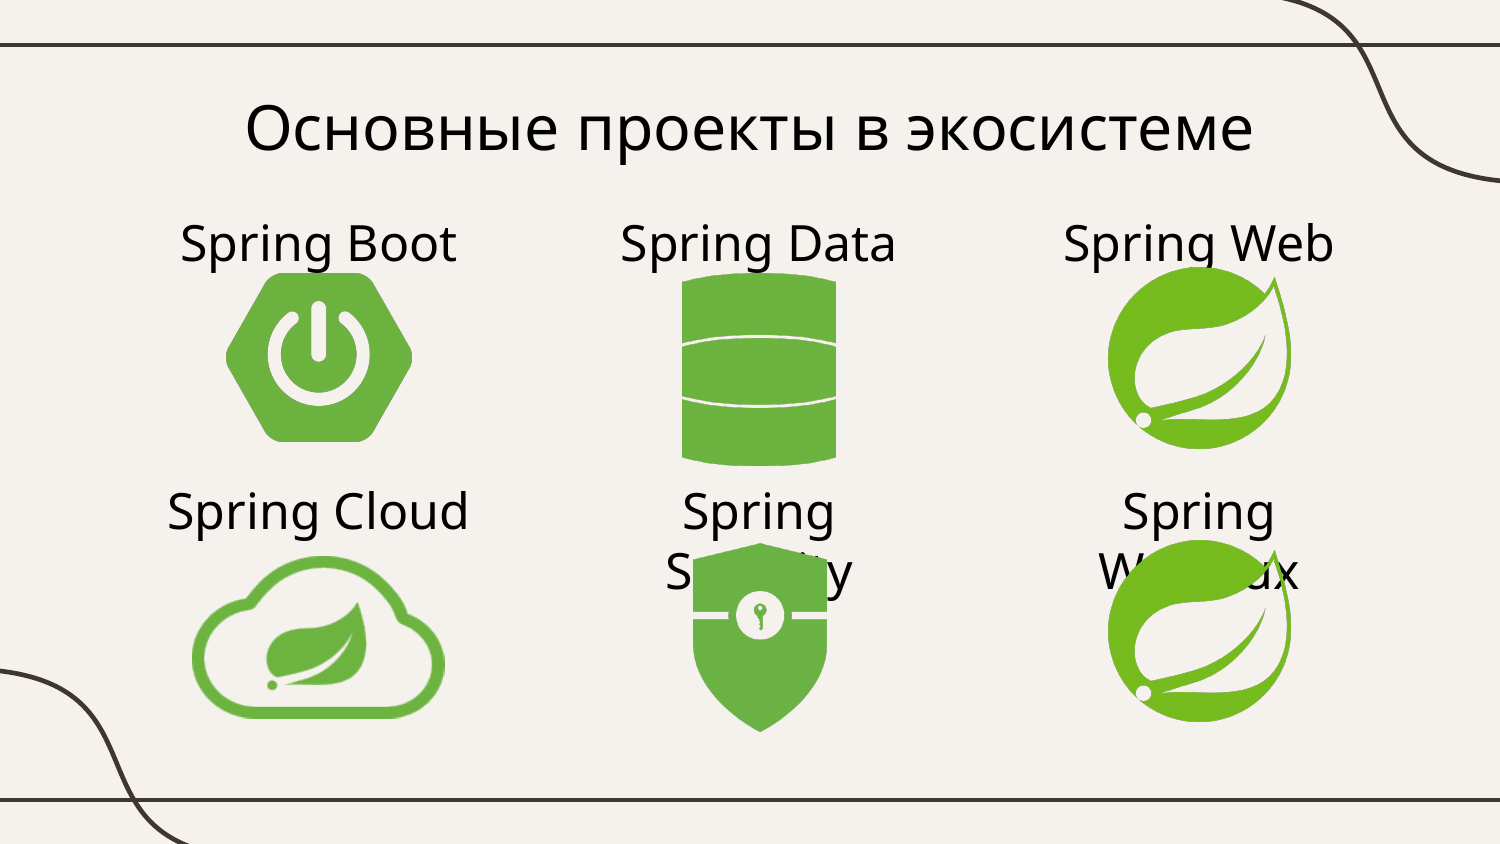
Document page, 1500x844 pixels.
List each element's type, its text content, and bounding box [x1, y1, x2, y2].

picture [1108, 540, 1291, 722]
picture [192, 556, 445, 719]
title Spring Security [567, 464, 952, 531]
title Spring Boot​ [127, 196, 511, 263]
picture [1108, 267, 1291, 449]
picture [226, 273, 412, 442]
picture [693, 543, 827, 732]
title Spring Web [1008, 196, 1392, 263]
title Spring Cloud​ [127, 464, 511, 531]
title Основные проекты в экосистеме​ [118, 72, 1382, 167]
title Spring WebFlux​ [1008, 464, 1392, 531]
picture [682, 273, 836, 466]
title Spring Data [567, 196, 952, 263]
